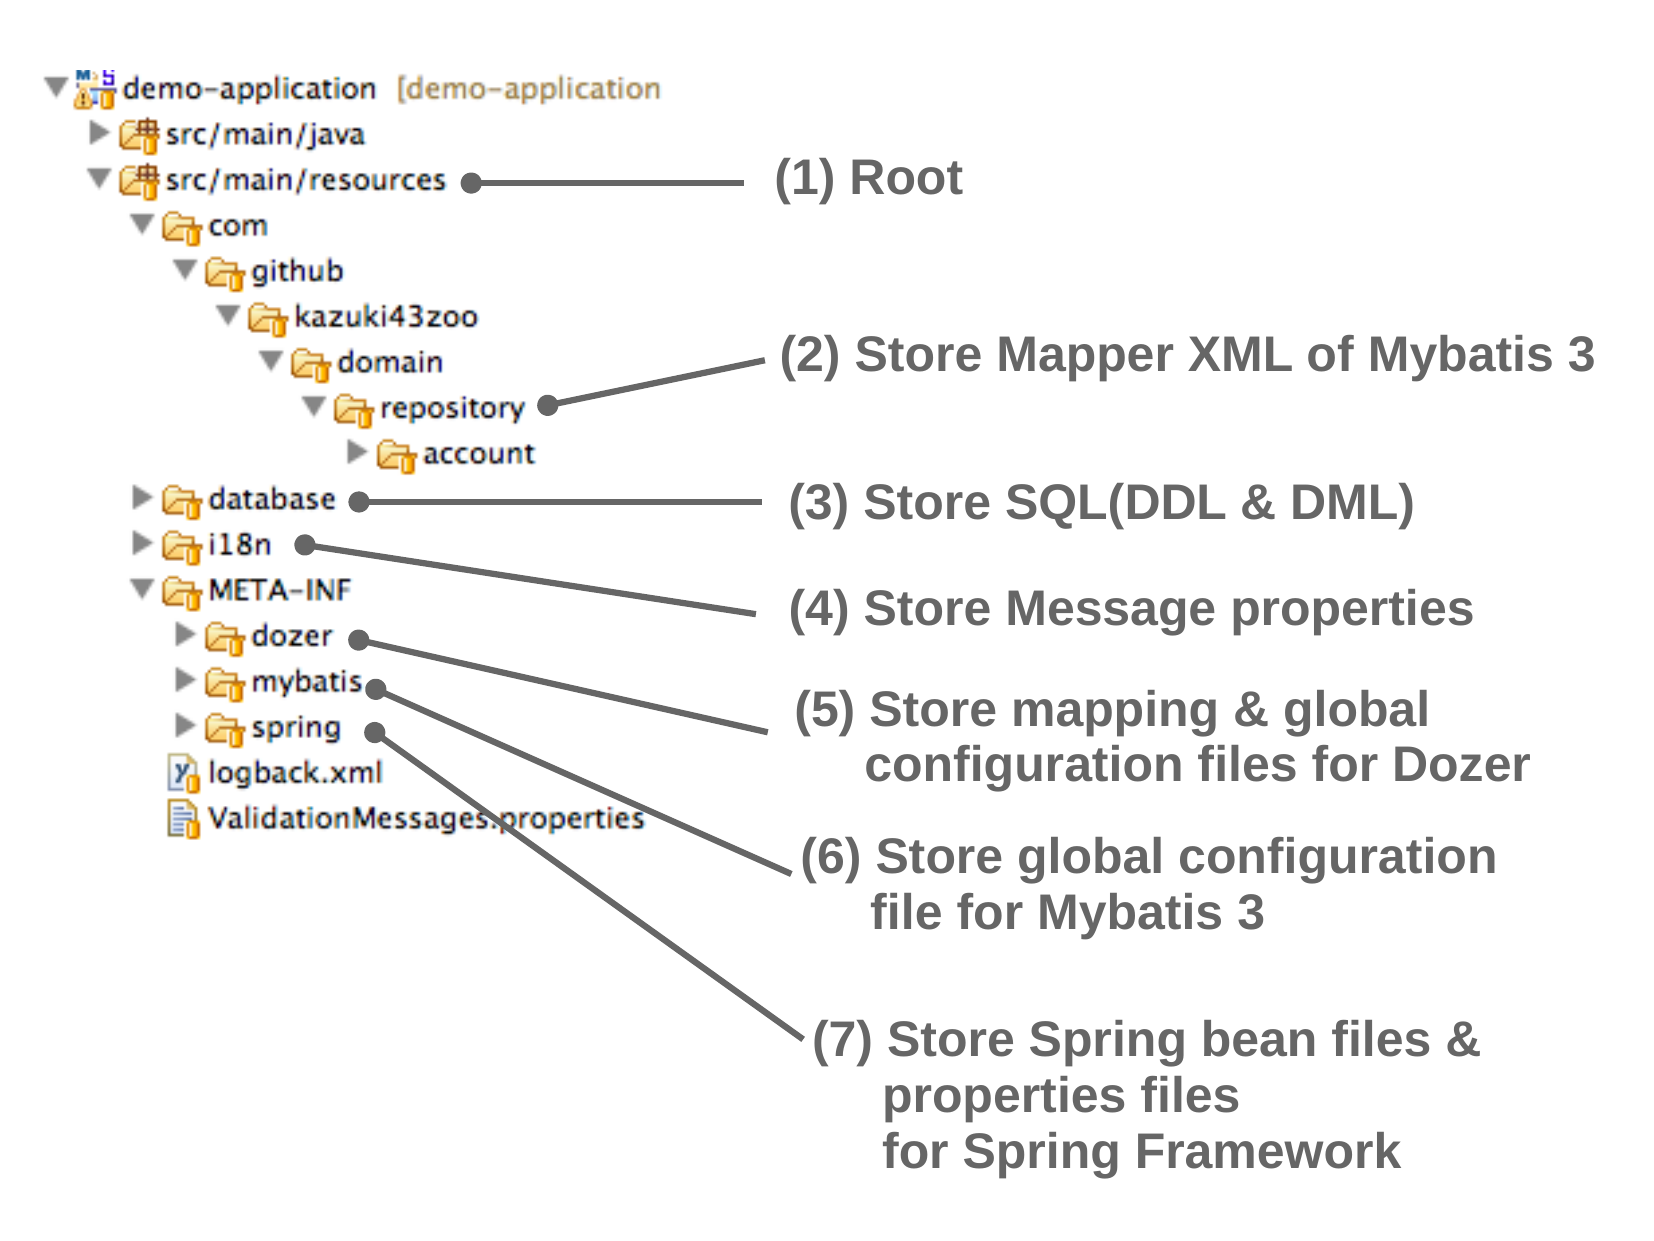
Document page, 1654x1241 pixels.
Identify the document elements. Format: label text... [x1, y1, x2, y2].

picture [29, 70, 684, 848]
text_box (7) Store Spring bean files & properties files for Spring Framework [797, 1004, 1497, 1187]
text_box (4) Store Message properties [773, 572, 1490, 644]
text_box (3) Store SQL(DDL & DML) [773, 466, 1431, 538]
text_box (1) Root [759, 141, 979, 213]
text_box (6) Store global configuration file for Mybatis 3 [785, 821, 1526, 948]
text_box (2) Store Mapper XML of Mybatis 3 [764, 318, 1611, 390]
text_box (5) Store mapping & global configuration files for Dozer [779, 673, 1546, 800]
